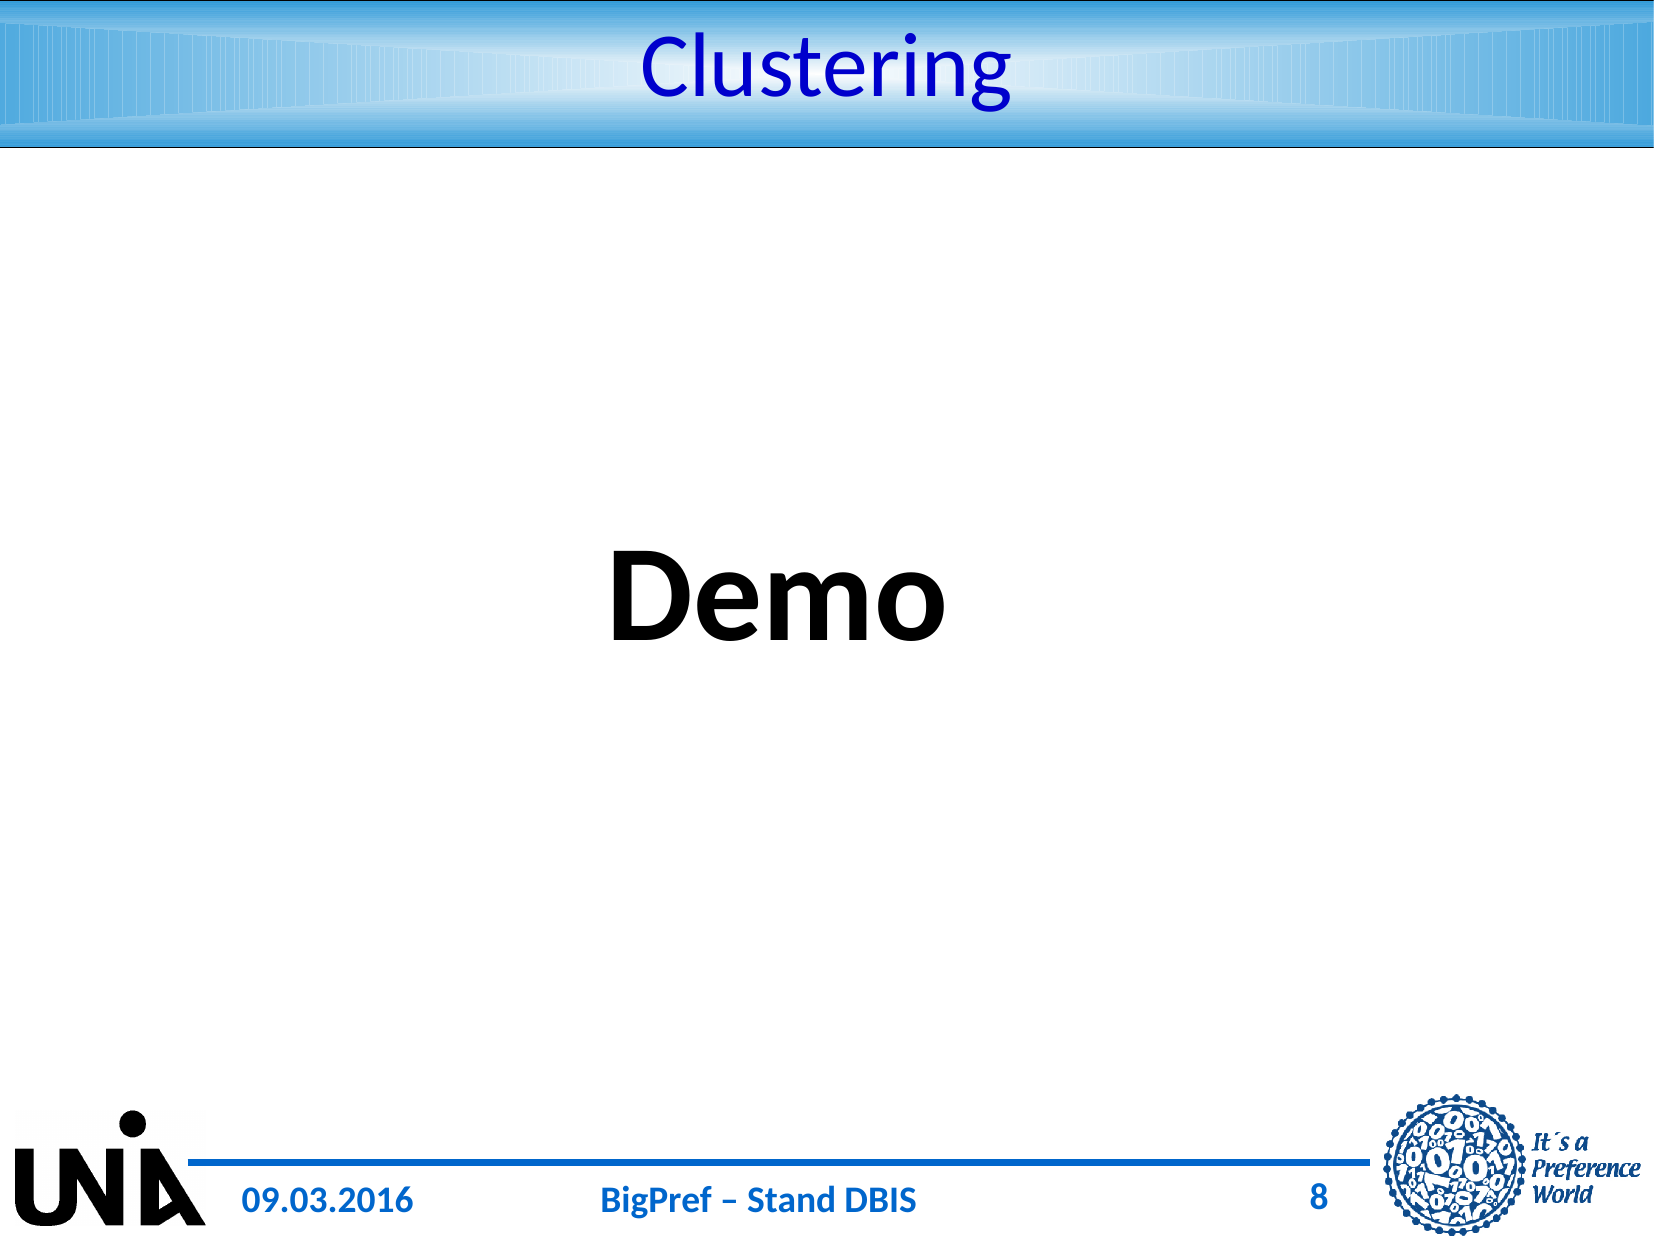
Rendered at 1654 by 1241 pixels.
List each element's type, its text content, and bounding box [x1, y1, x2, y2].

picture [15, 1110, 206, 1226]
picture [1379, 1090, 1646, 1241]
text_box Demo [562, 529, 1220, 713]
title Clustering [0, 17, 1654, 130]
